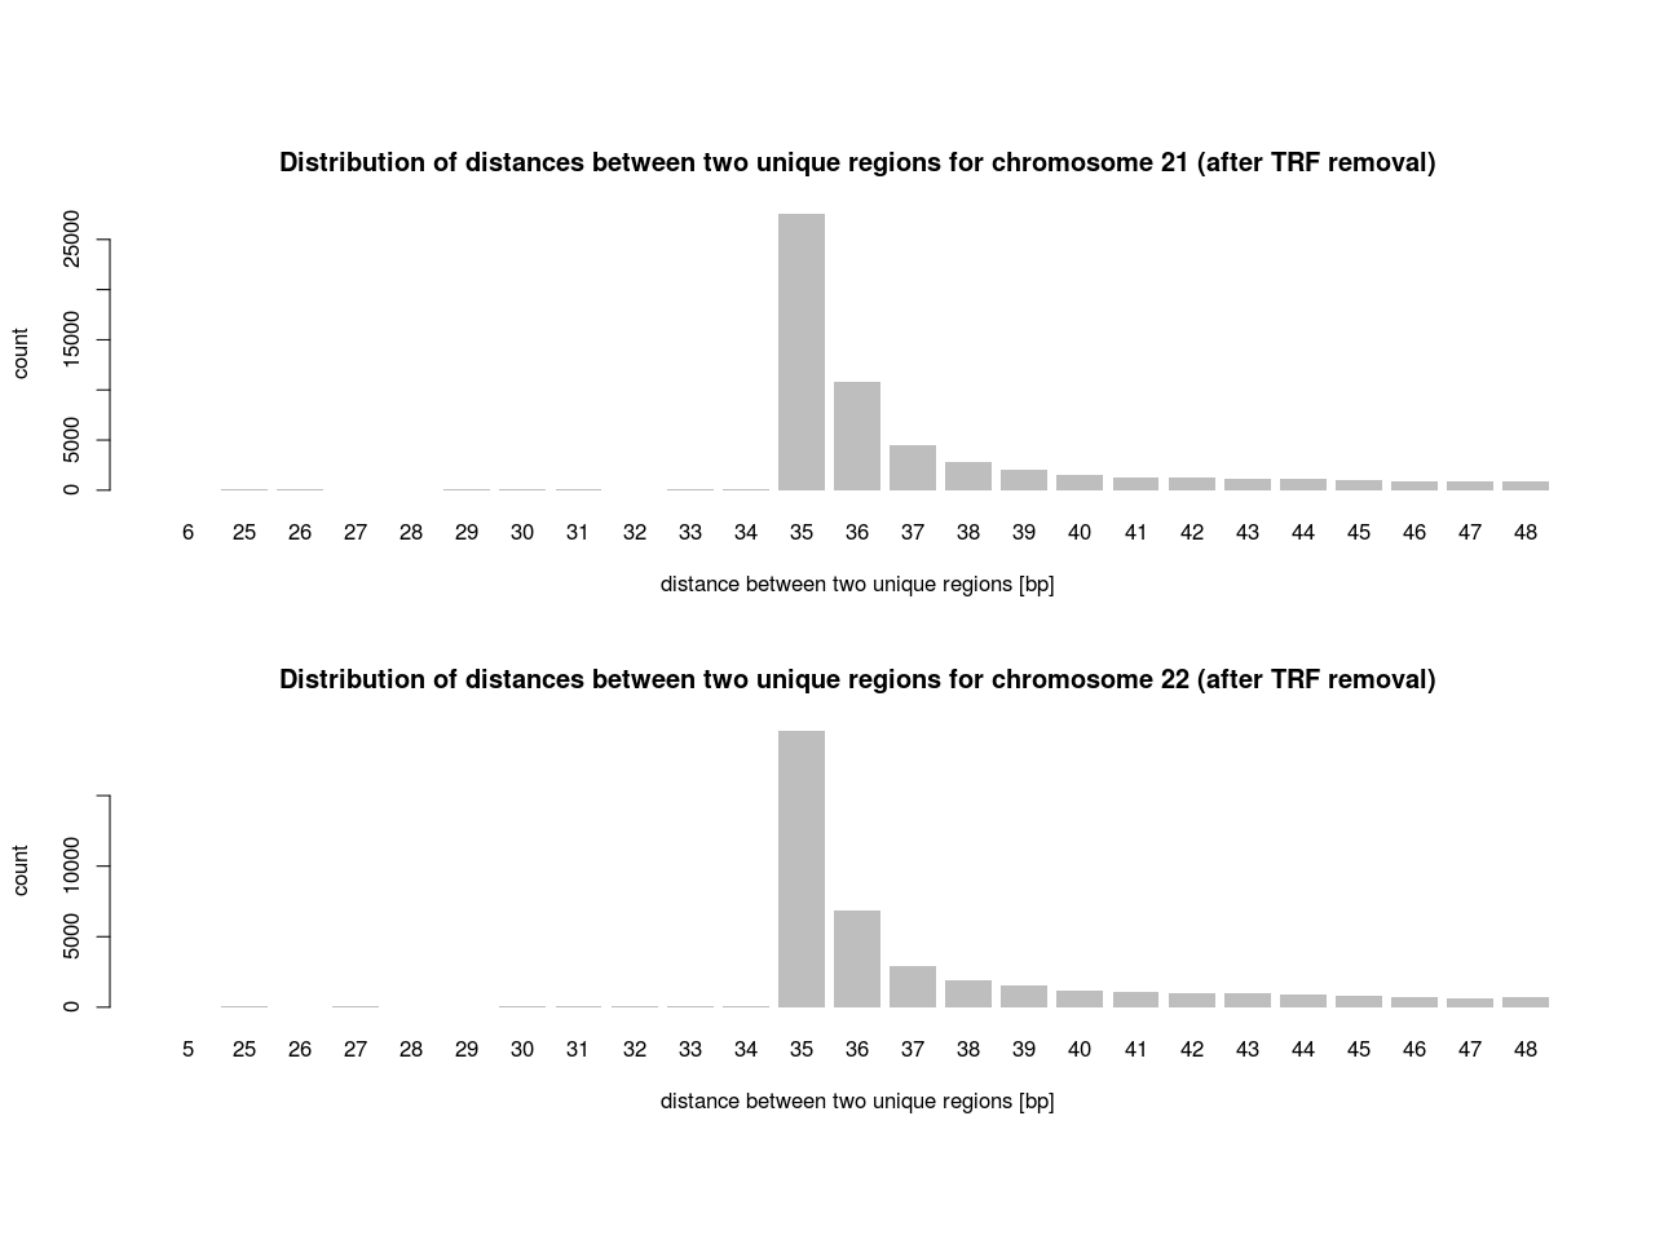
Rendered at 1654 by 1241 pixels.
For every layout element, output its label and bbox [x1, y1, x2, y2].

picture [4, 108, 1654, 1142]
